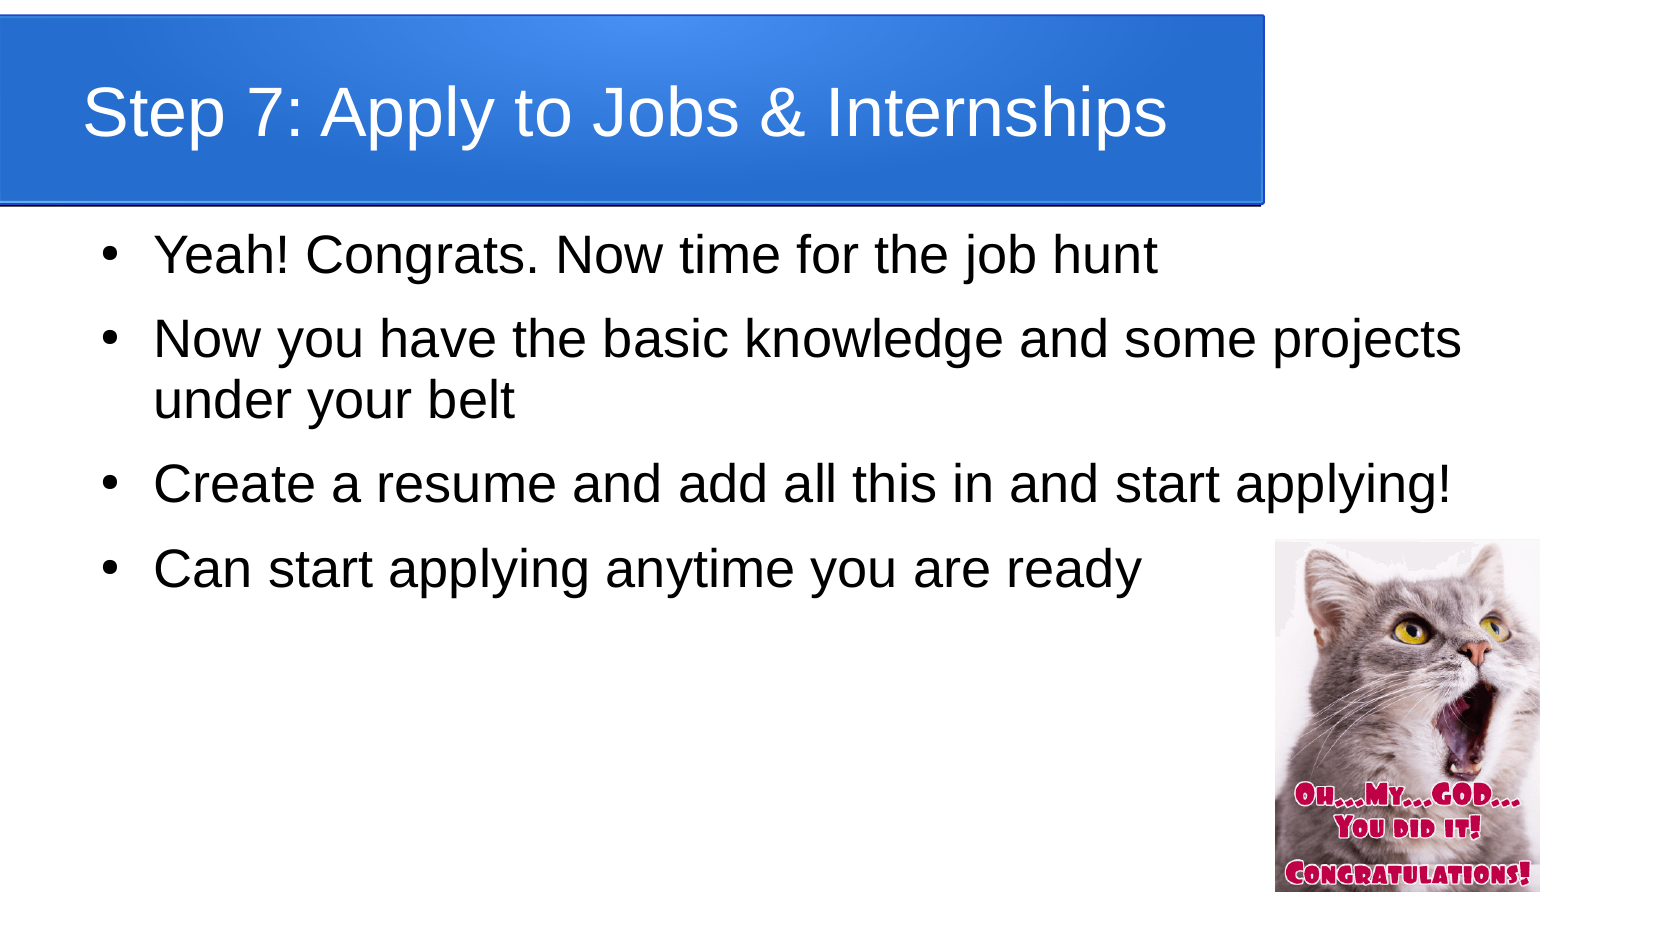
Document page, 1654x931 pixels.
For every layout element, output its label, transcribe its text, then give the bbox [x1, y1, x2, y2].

title Step 7: Apply to Jobs & Internships [82, 35, 1235, 189]
list Yeah! Congrats. Now time for the job hunt Now you have the basic knowledge and some projects under your belt Create a resume and add all this in and start applying! Can start applying anytime you are ready [82, 224, 1571, 764]
picture [1275, 539, 1540, 893]
